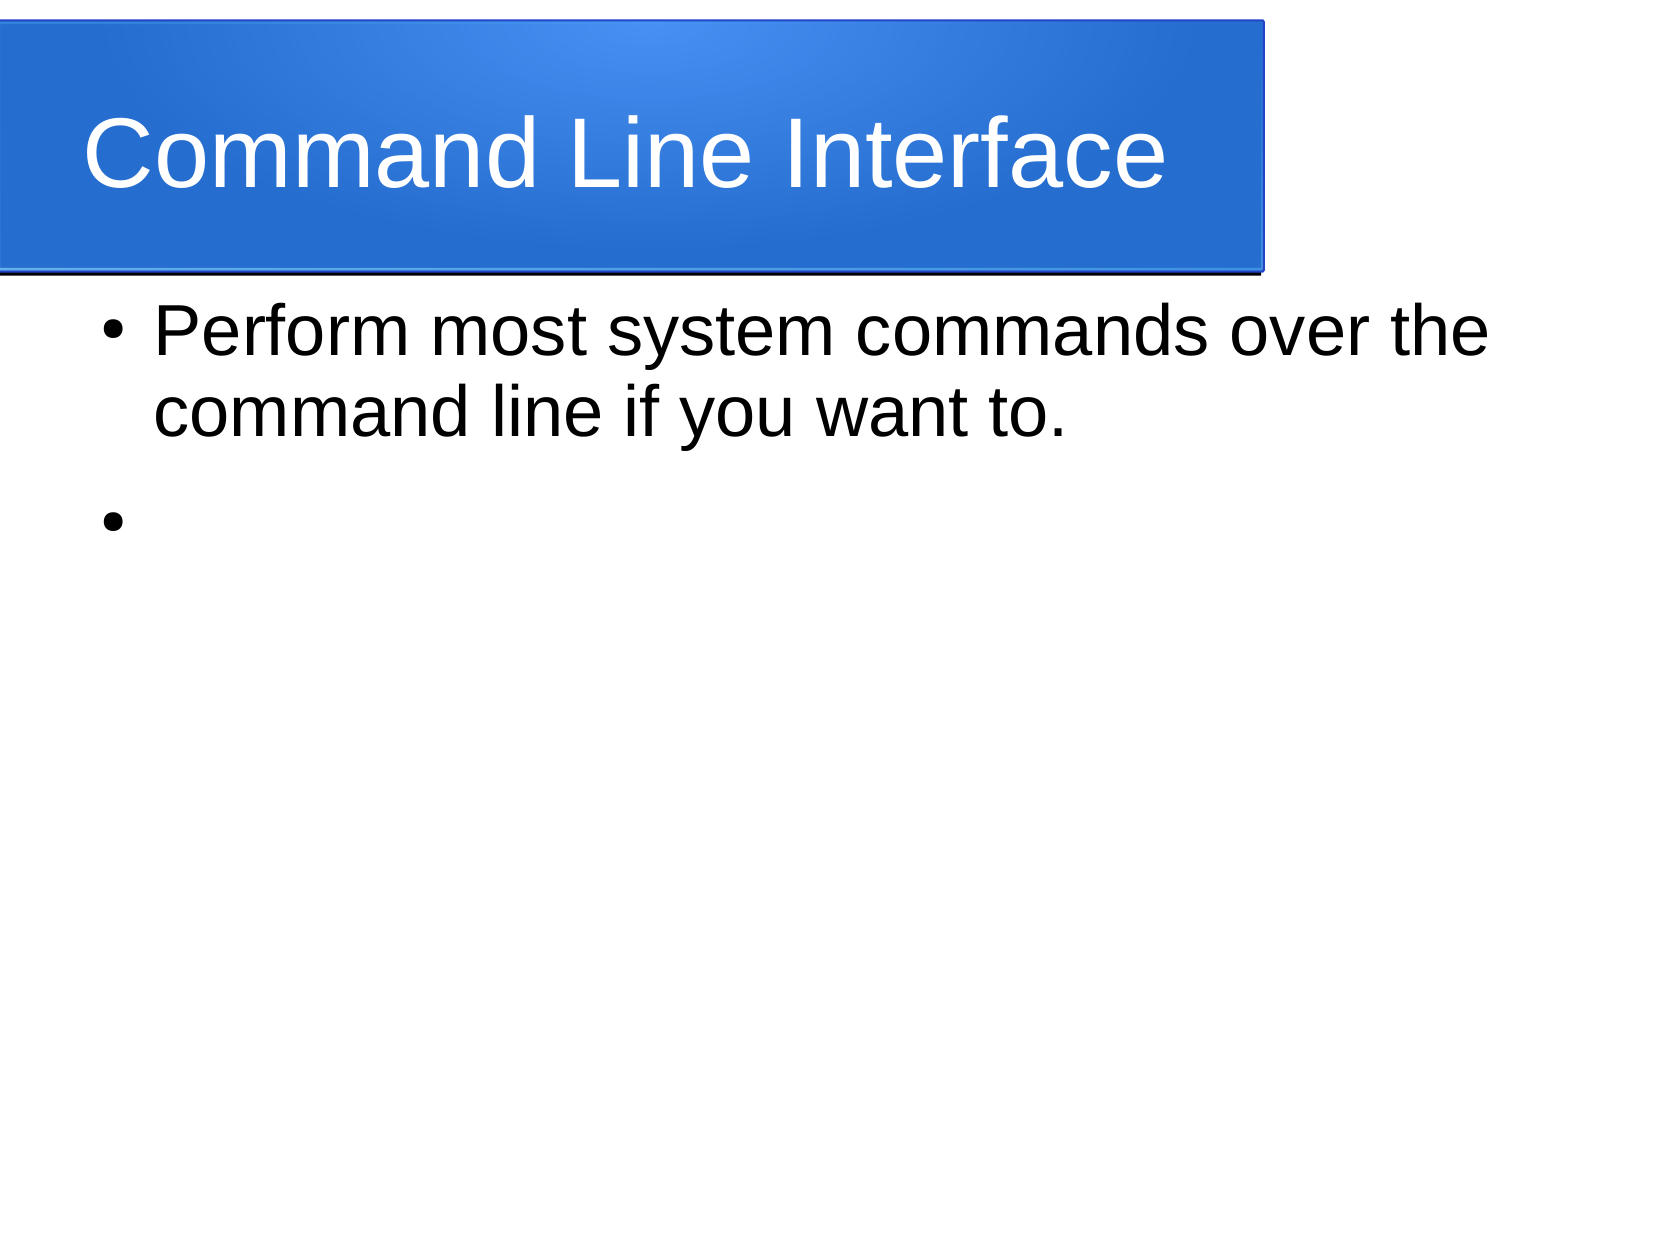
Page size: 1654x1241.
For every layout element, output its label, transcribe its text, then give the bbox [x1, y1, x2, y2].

list Perform most system commands over the command line if you want to. [82, 290, 1538, 1010]
title Command Line Interface [82, 49, 1250, 257]
